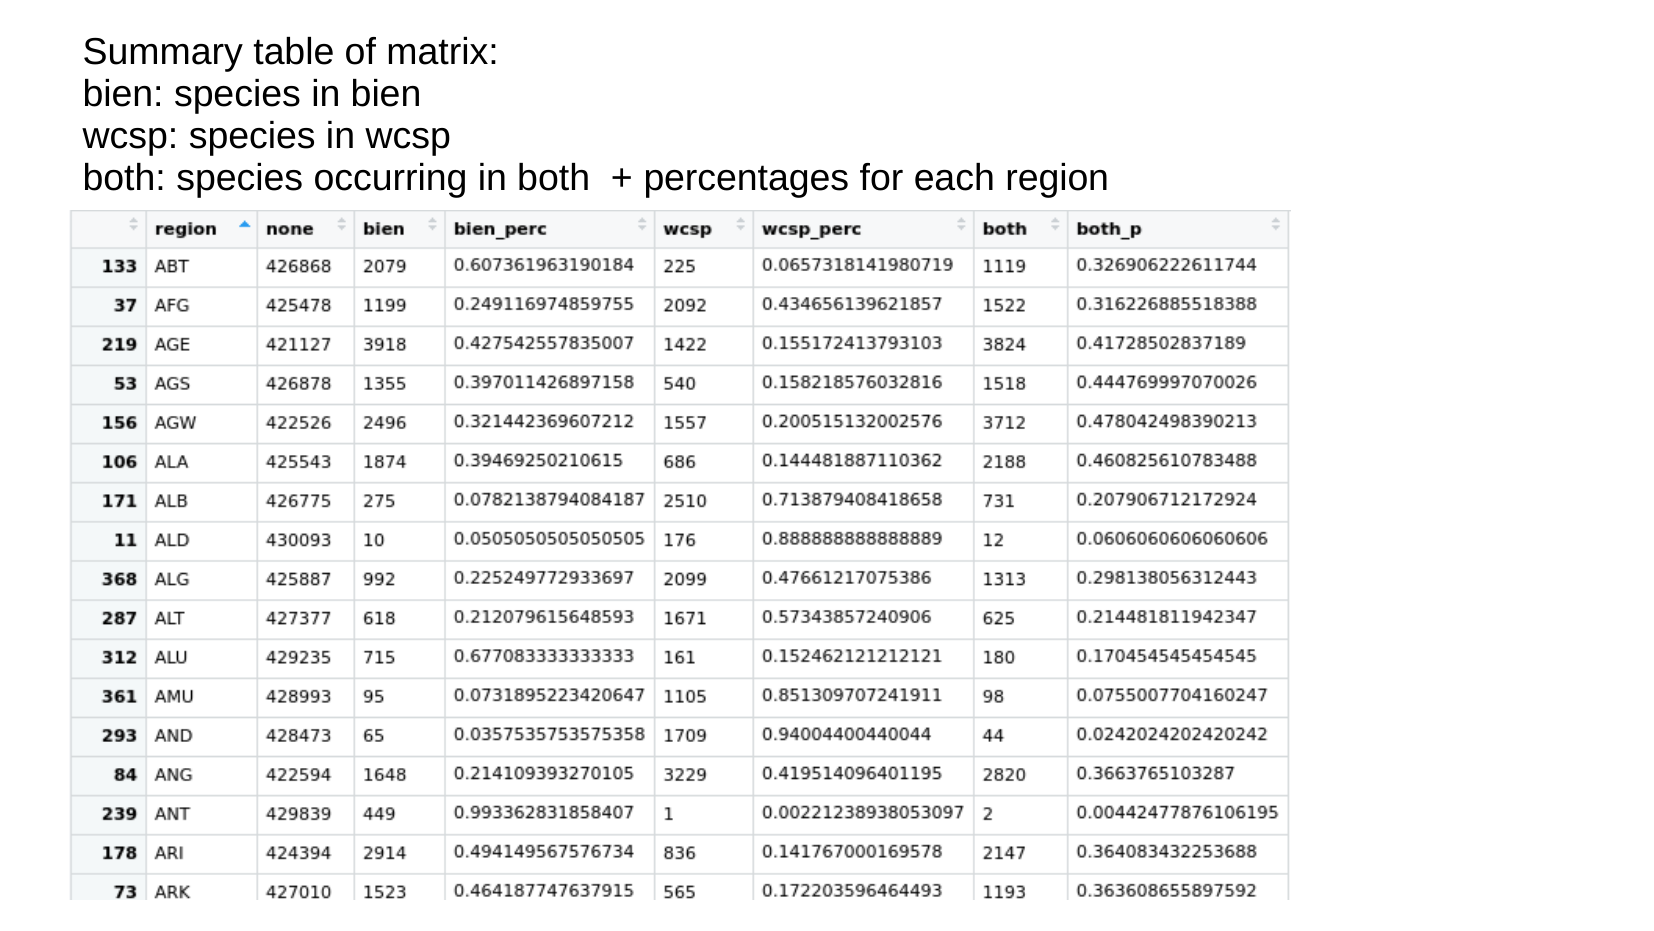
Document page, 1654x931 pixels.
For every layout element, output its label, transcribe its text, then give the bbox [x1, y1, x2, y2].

picture [69, 210, 1291, 901]
title Summary table of matrix: bien: species in bien wcsp: species in wcsp both: species occurring in both + percentages for each region [82, 30, 1571, 199]
